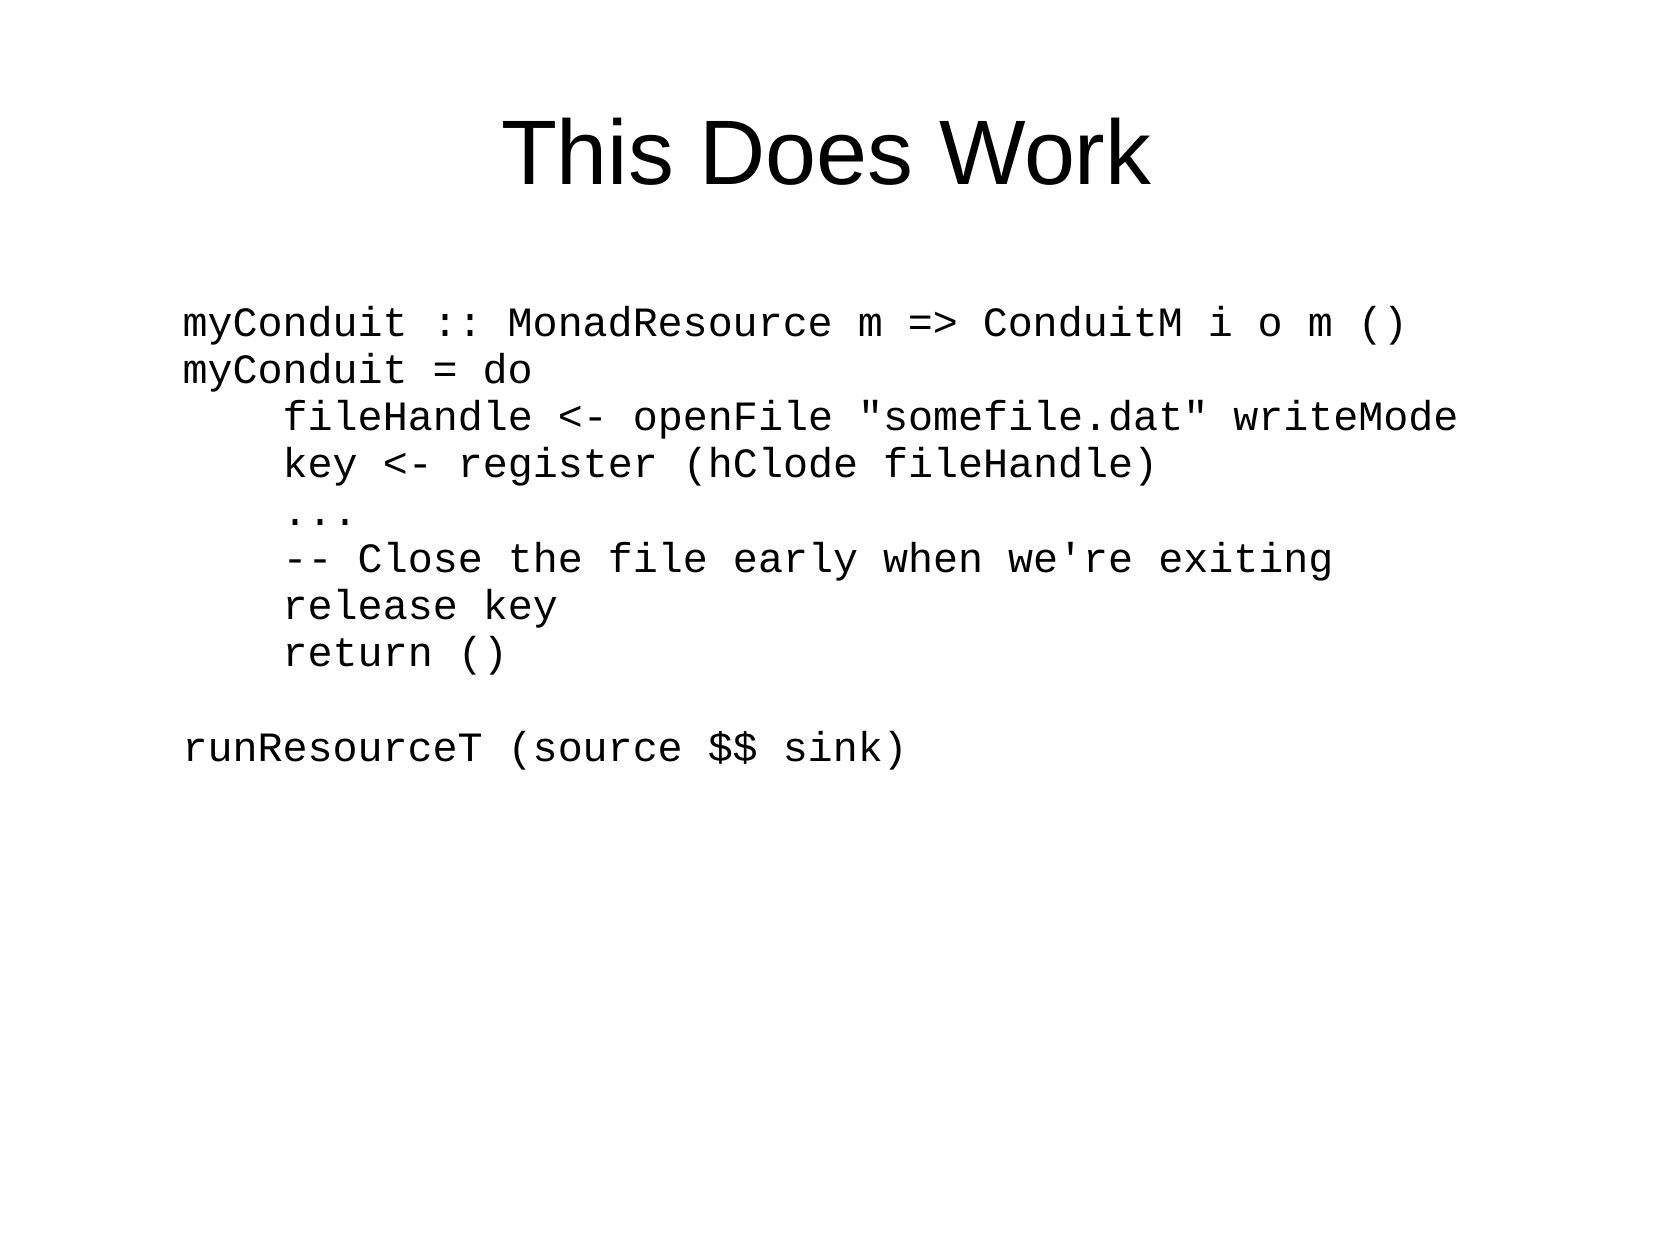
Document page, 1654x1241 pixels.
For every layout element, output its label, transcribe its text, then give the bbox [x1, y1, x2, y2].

title This Does Work [82, 49, 1571, 257]
subtitle myConduit :: MonadResource m => ConduitM i o m () myConduit = do fileHandle <- openFile "somefile.dat" writeMode key <- register (hClode fileHandle) ... -- Close the file early when we're exiting release key return () runResourceT (source $$ sink) [82, 290, 1571, 1010]
